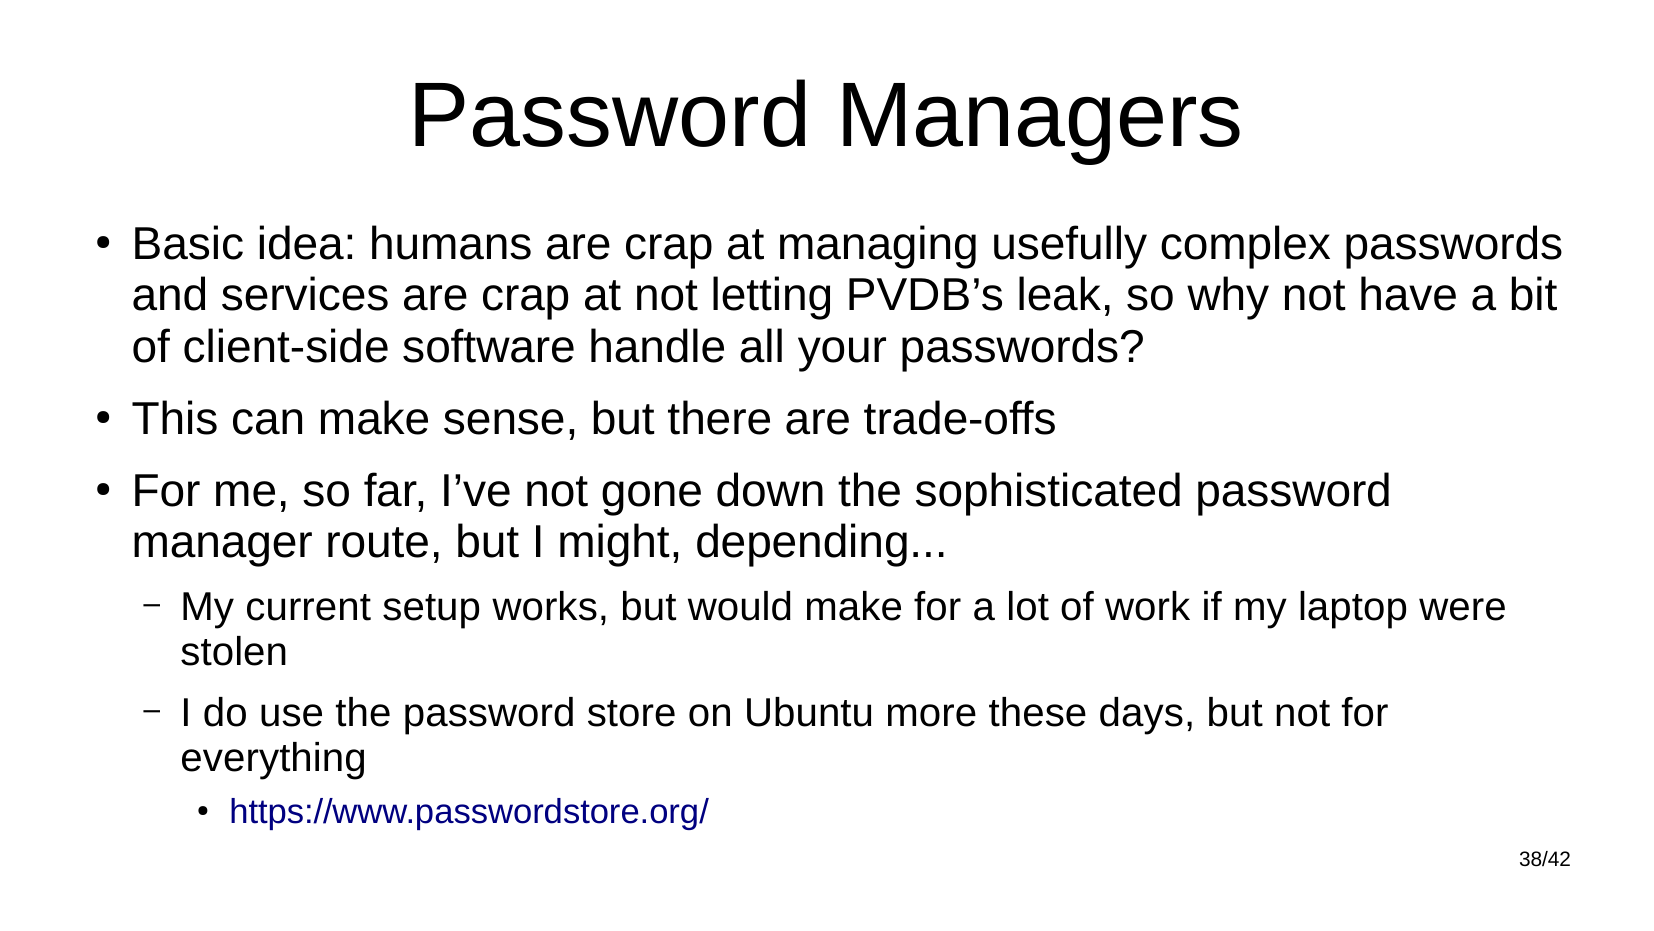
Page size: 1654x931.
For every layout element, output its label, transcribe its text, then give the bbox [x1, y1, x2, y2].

list Basic idea: humans are crap at managing usefully complex passwords and services are crap at not letting PVDB’s leak, so why not have a bit of client-side software handle all your passwords? This can make sense, but there are trade-offs For me, so far, I’ve not gone down the sophisticated password manager route, but I might, depending... My current setup works, but would make for a lot of work if my laptop were stolen I do use the password store on Ubuntu more these days, but not for everything https://www.passwordstore.org/ [82, 217, 1571, 839]
title Password Managers [82, 37, 1571, 193]
